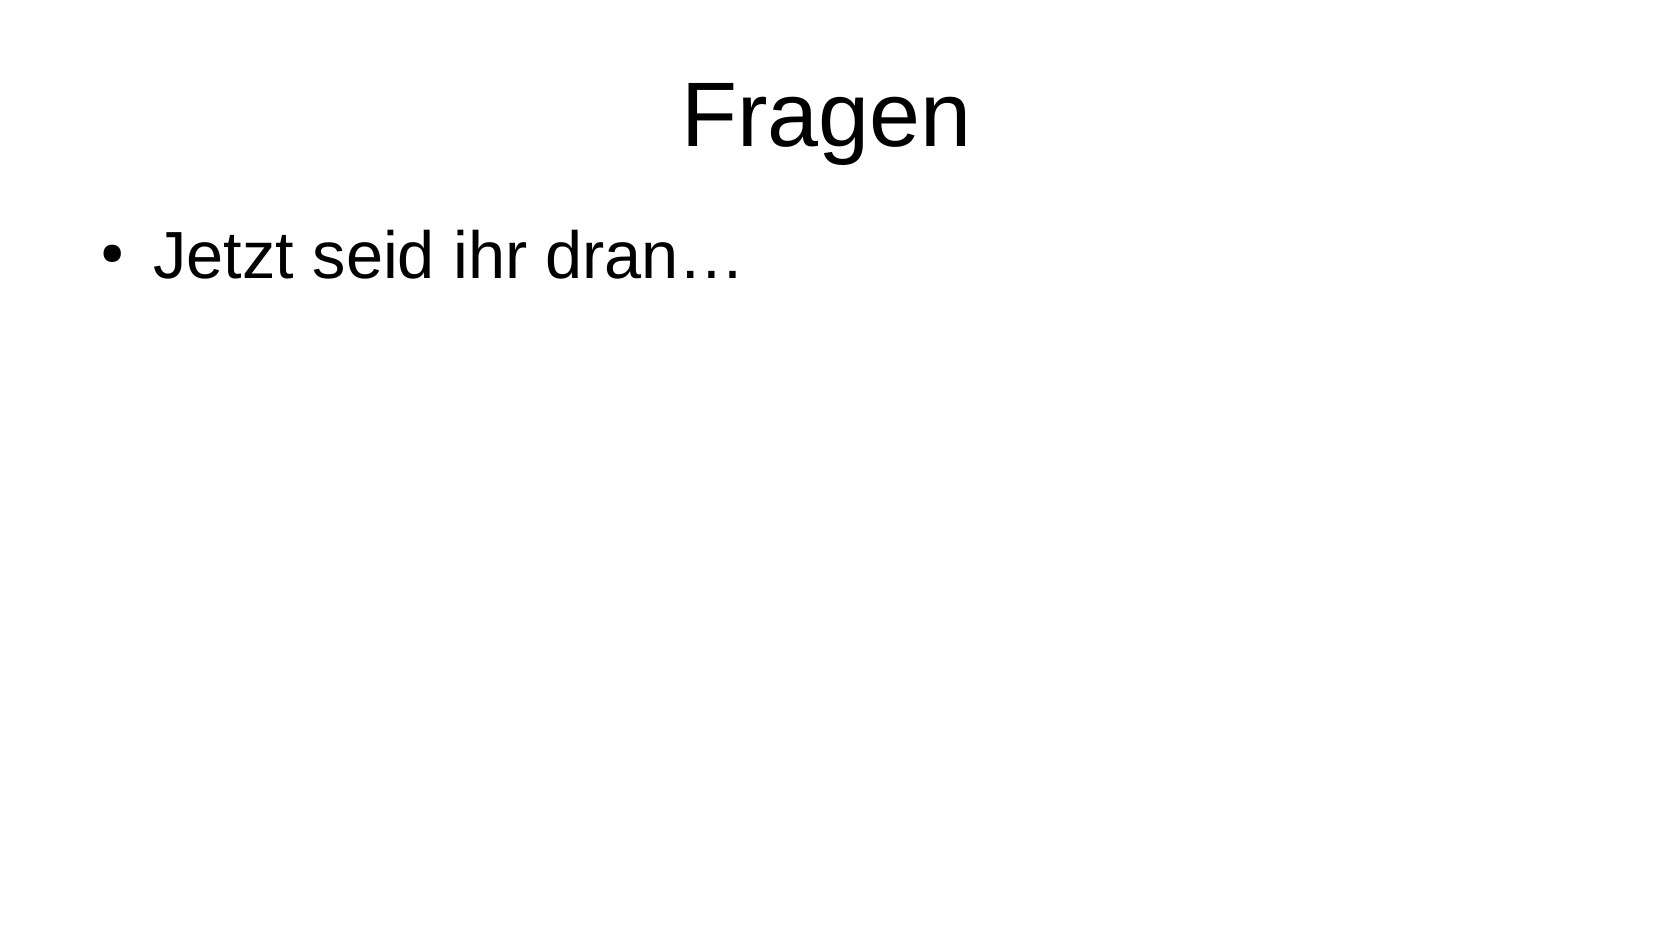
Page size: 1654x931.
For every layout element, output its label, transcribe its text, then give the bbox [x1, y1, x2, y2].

list Jetzt seid ihr dran… [82, 217, 1571, 758]
title Fragen [82, 37, 1571, 193]
